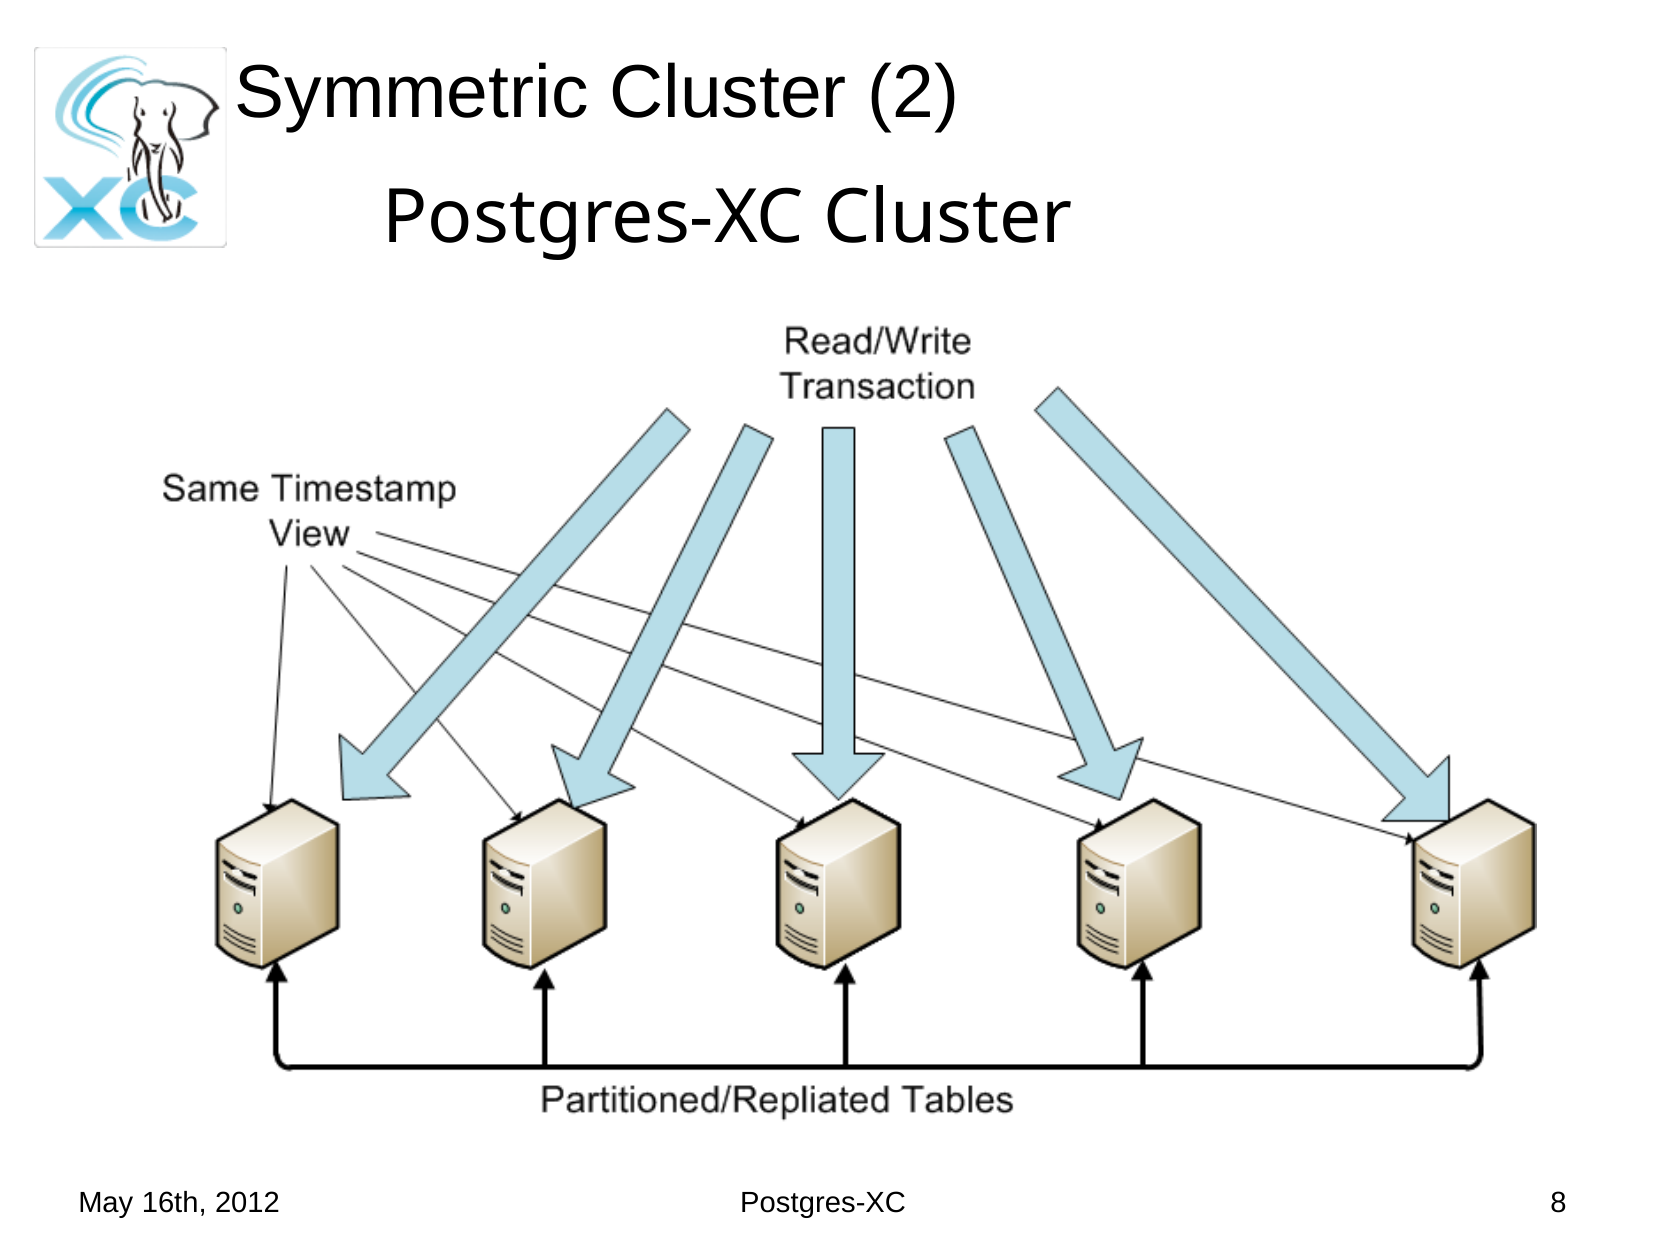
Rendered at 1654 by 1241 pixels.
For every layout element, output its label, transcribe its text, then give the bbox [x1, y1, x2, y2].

picture [162, 314, 1537, 1125]
title Symmetric Cluster (2) Postgres-XC Cluster [234, 21, 1599, 268]
picture [34, 47, 227, 248]
